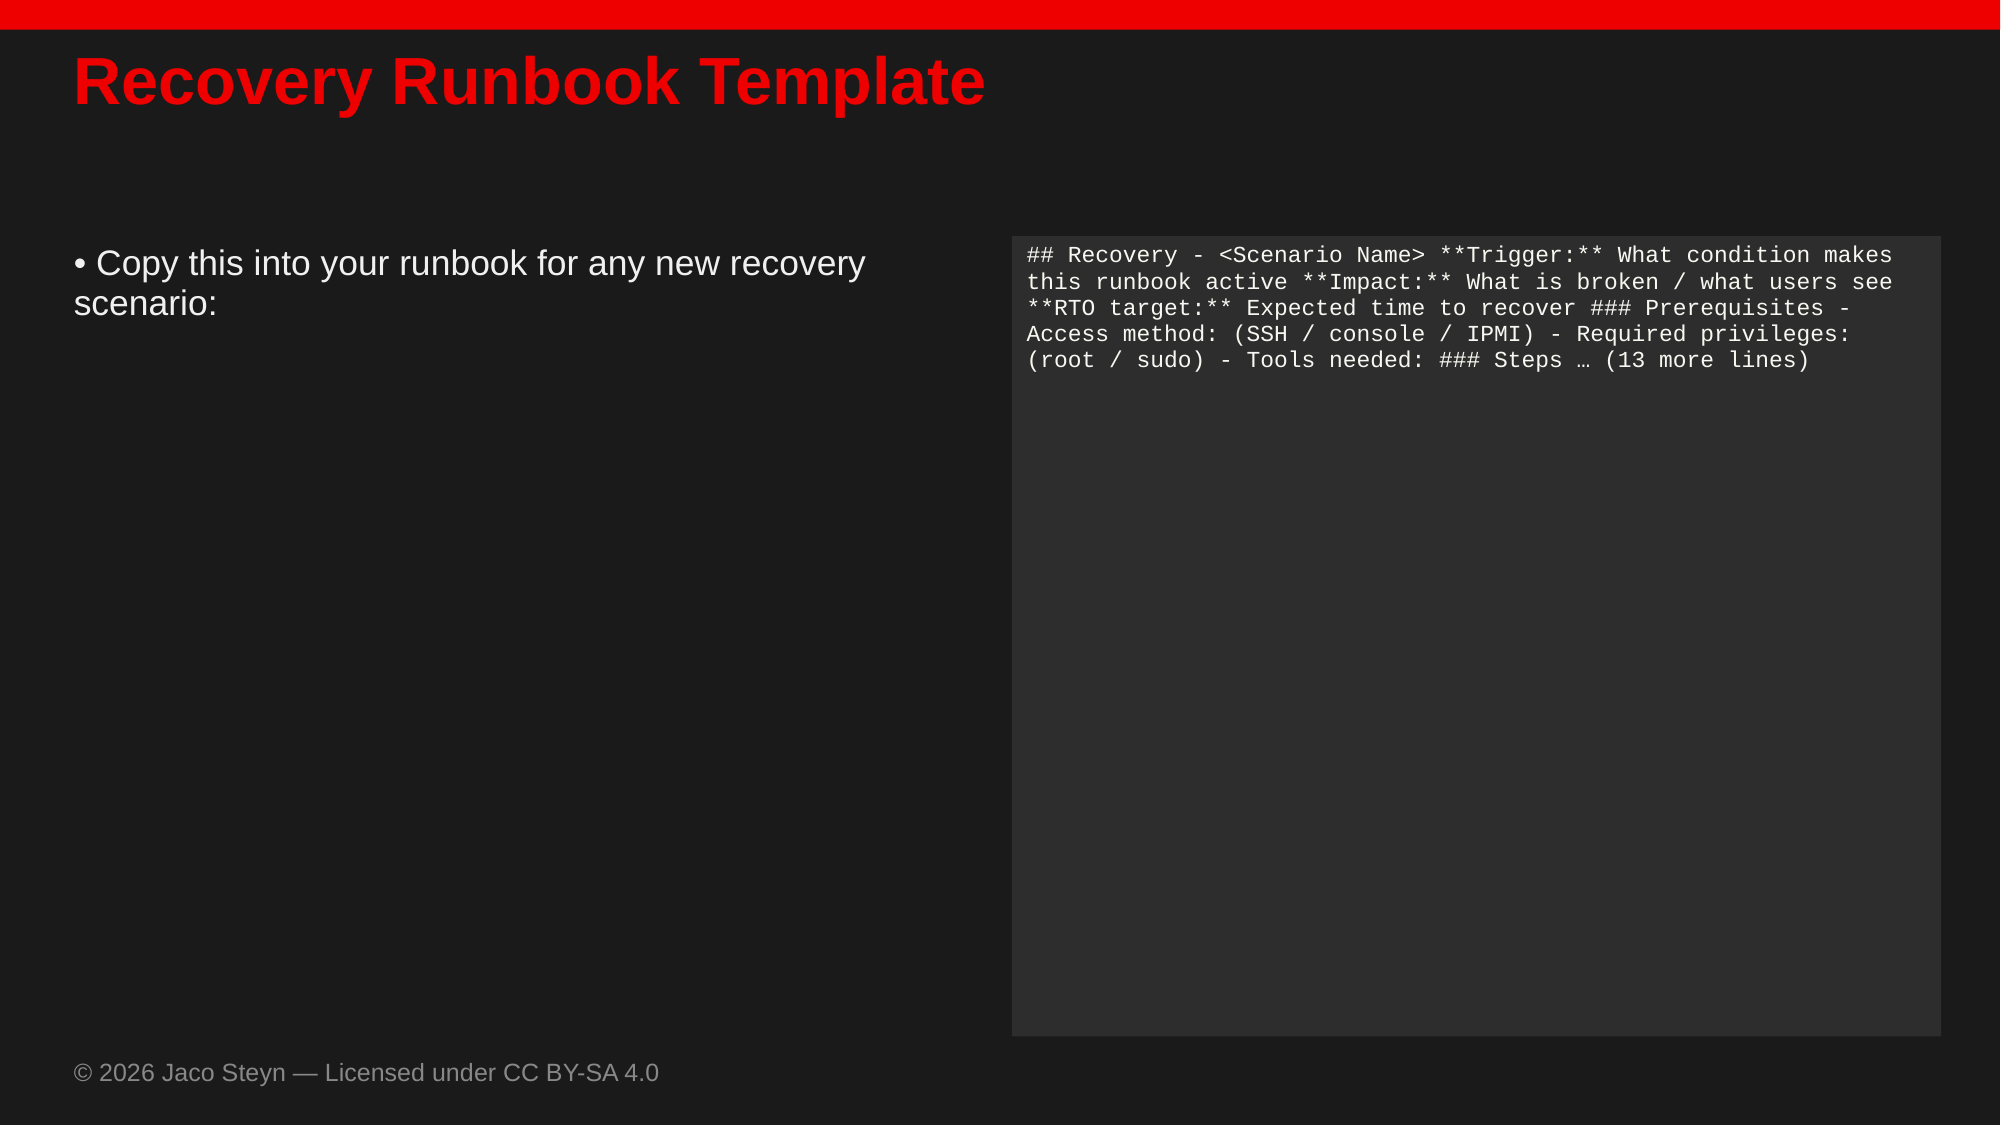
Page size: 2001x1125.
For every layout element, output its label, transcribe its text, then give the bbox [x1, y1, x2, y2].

text_box © 2026 Jaco Steyn — Licensed under CC BY-SA 4.0 [59, 1051, 1942, 1093]
text_box • Copy this into your runbook for any new recovery scenario: [59, 236, 989, 1037]
text_box [0, 0, 2001, 30]
text_box ## Recovery - <Scenario Name> **Trigger:** What condition makes this runbook active **Impact:** What is broken / what users see **RTO target:** Expected time to recover ### Prerequisites - Access method: (SSH / console / IPMI) - Required privileges: (root / sudo) - Tools needed: ### Steps … (13 more lines) [1011, 236, 1942, 1037]
text_box Recovery Runbook Template [59, 36, 1942, 208]
